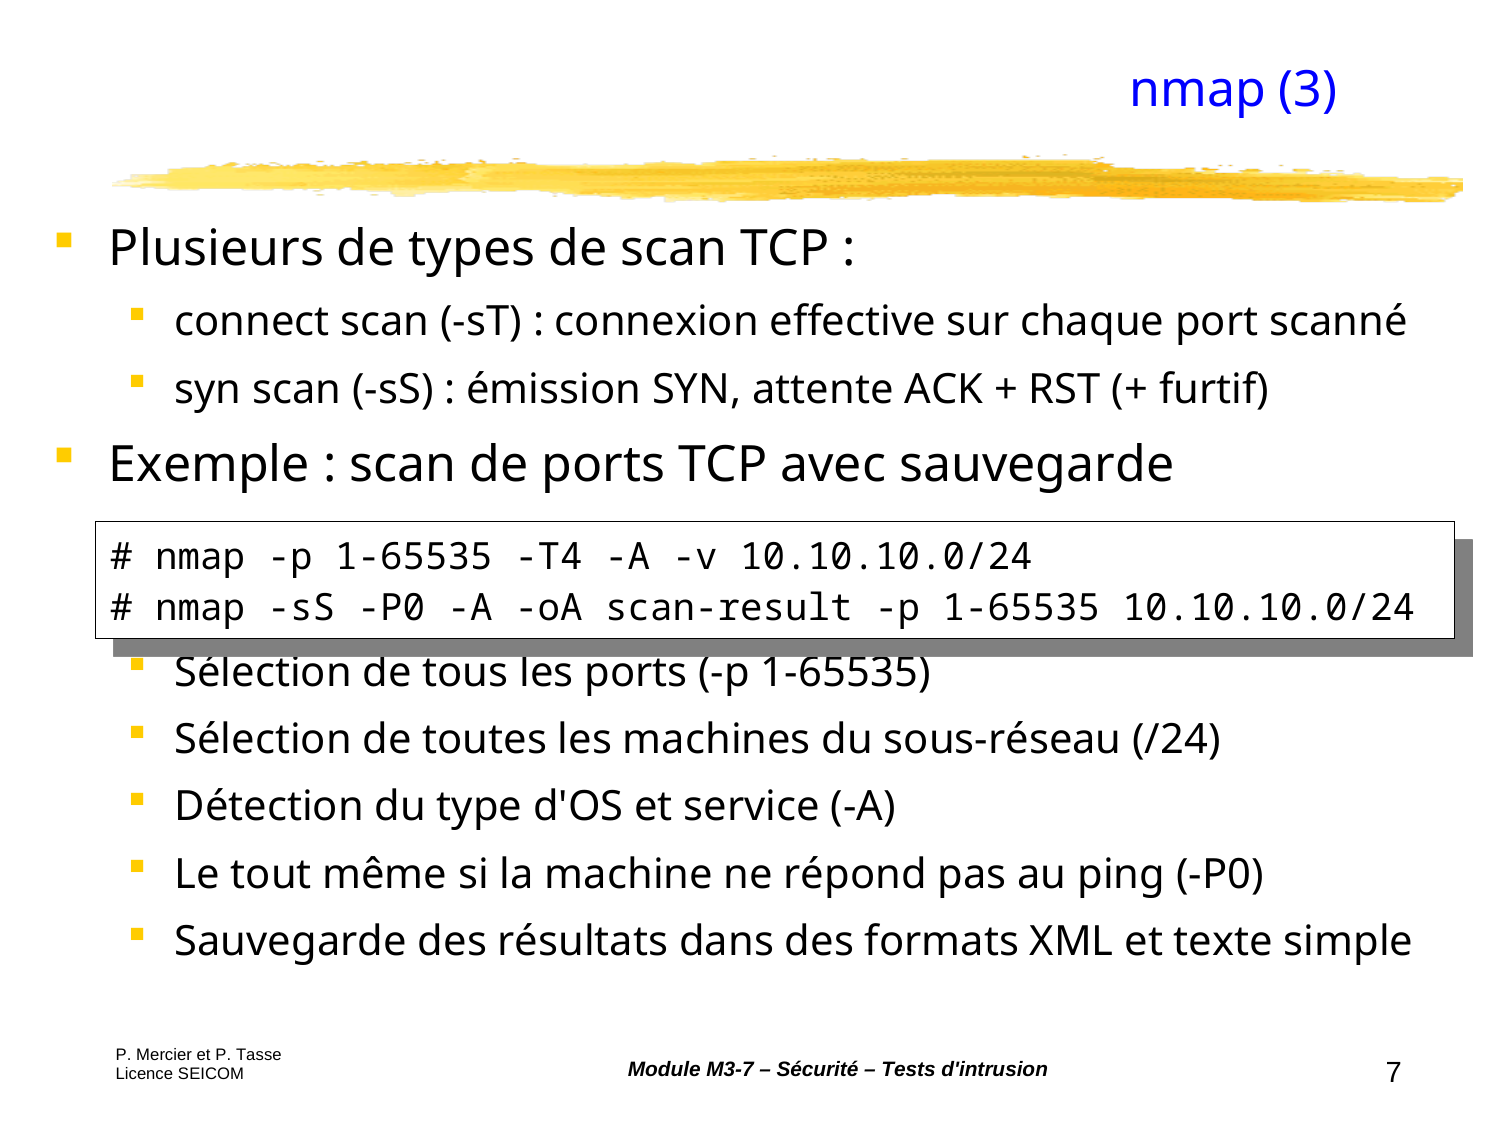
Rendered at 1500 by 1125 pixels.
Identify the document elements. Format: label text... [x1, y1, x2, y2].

picture [112, 149, 1463, 212]
list Plusieurs de types de scan TCP : connect scan (-sT) : connexion effective sur chaque port scanné syn scan (-sS) : émission SYN, attente ACK + RST (+ furtif) Exemple : scan de ports TCP avec sauvegarde Sélection de tous les ports (-p 1-65535) Sélection de toutes les machines du sous-réseau (/24) Détection du type d'OS et service (-A) Le tout même si la machine ne répond pas au ping (-P0) Sauvegarde des résultats dans des formats XML et texte simple [52, 212, 1465, 1074]
title nmap (3) [62, 37, 1338, 138]
text_box # nmap -p 1-65535 -T4 -A -v 10.10.10.0/24 # nmap -sS -P0 -A -oA scan-result -p 1-65535 10.10.10.0/24 [95, 521, 1455, 628]
